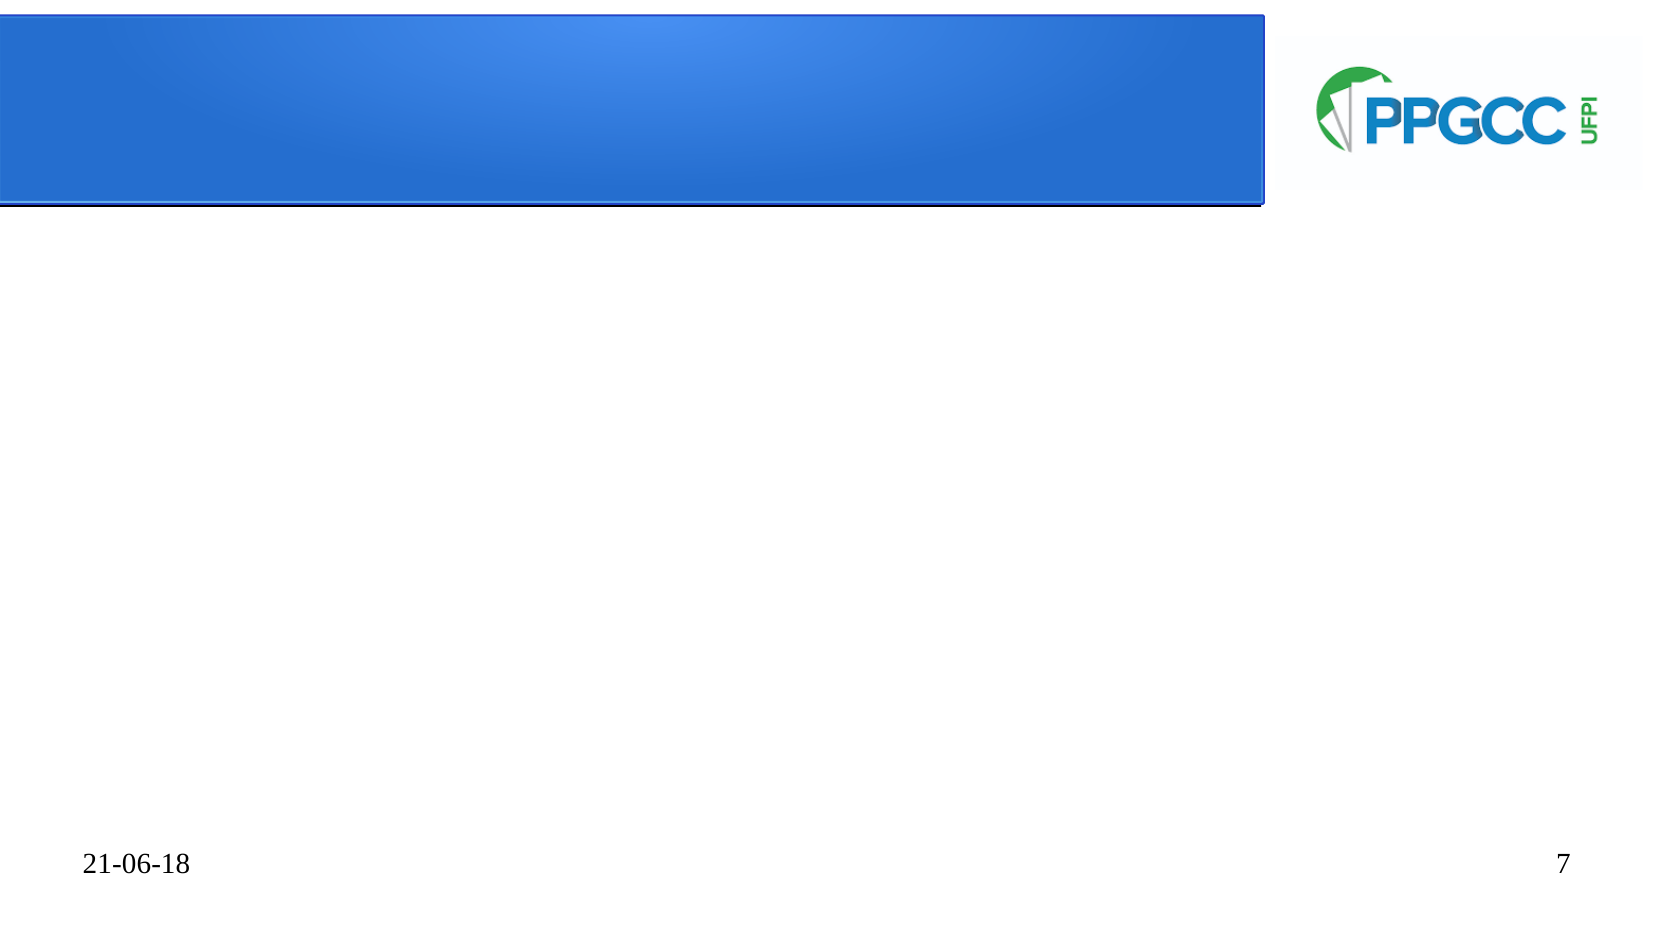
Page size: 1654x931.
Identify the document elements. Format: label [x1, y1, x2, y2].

picture [1275, 36, 1643, 190]
